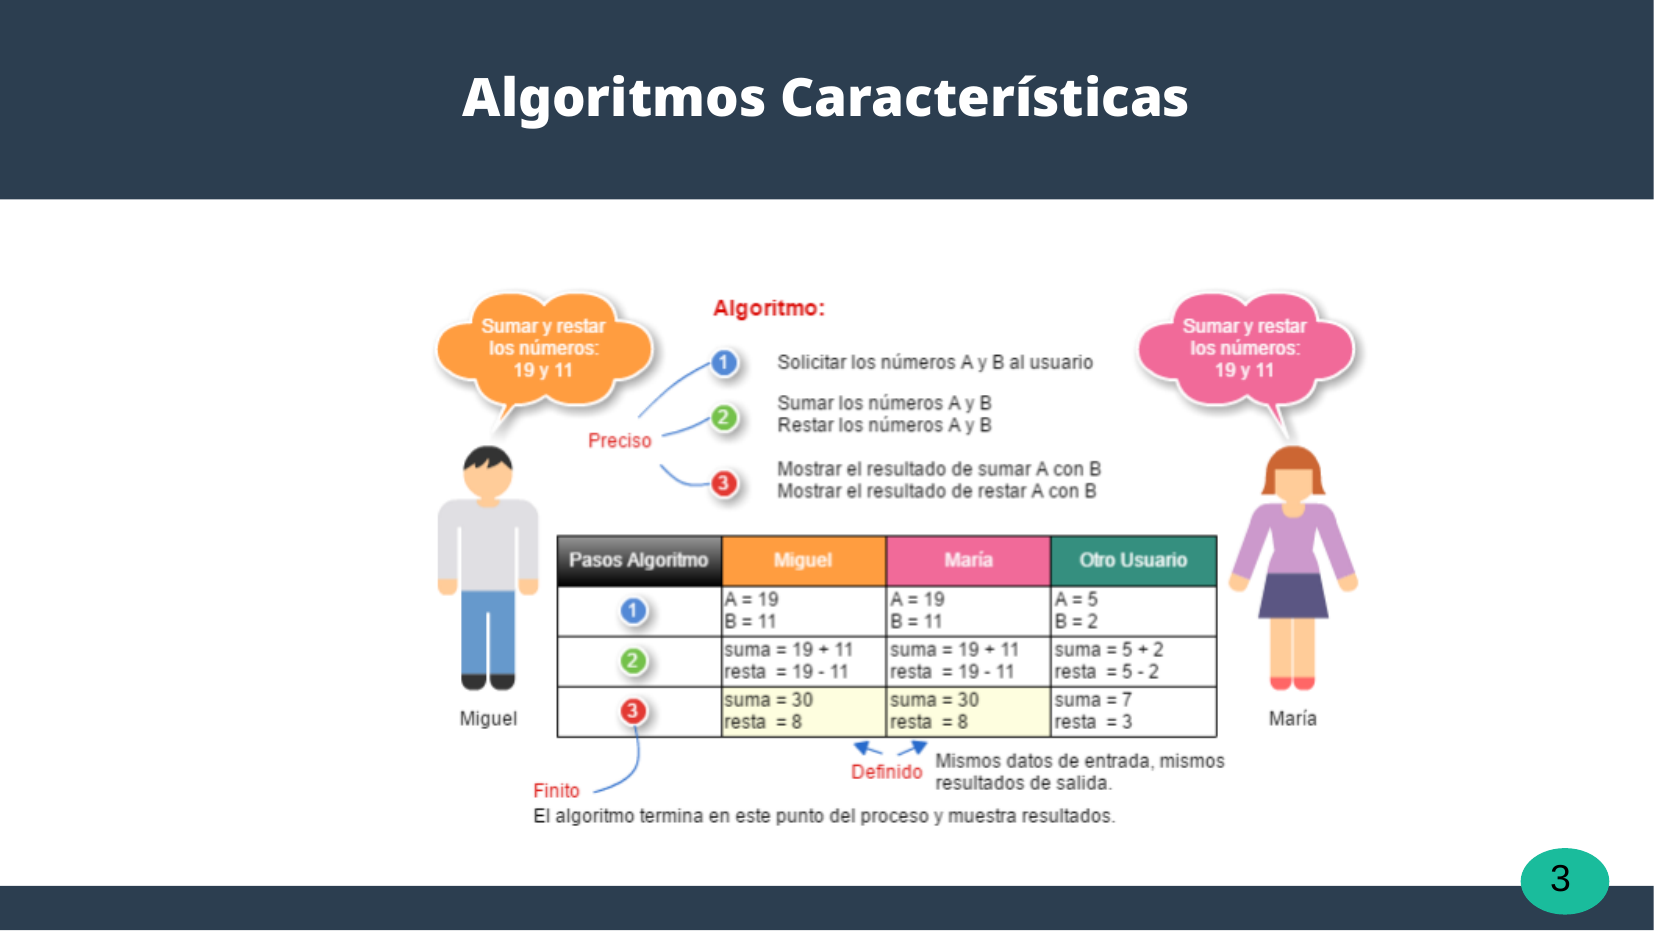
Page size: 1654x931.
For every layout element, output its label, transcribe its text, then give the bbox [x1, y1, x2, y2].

picture [310, 200, 1382, 840]
title Algoritmos Características [59, 37, 1595, 156]
text_box 3 [1535, 850, 1612, 931]
